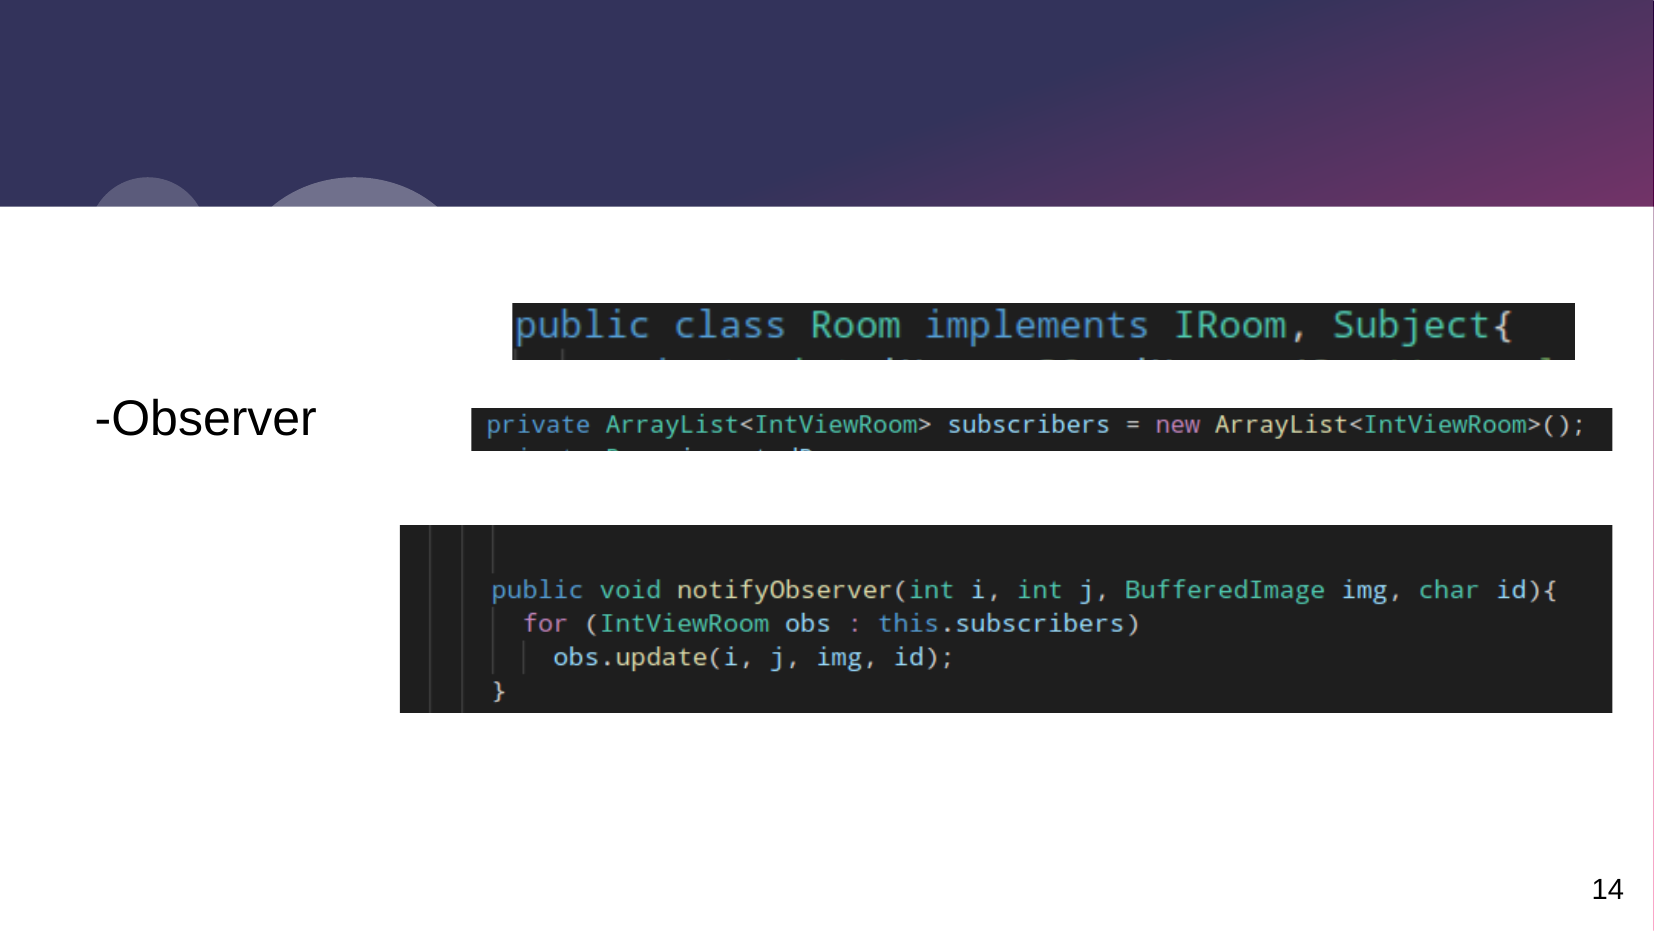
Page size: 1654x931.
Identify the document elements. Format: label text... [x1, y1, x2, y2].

picture [399, 525, 1613, 713]
list -Observer [23, 234, 1501, 826]
picture [512, 303, 1576, 360]
picture [471, 408, 1613, 451]
